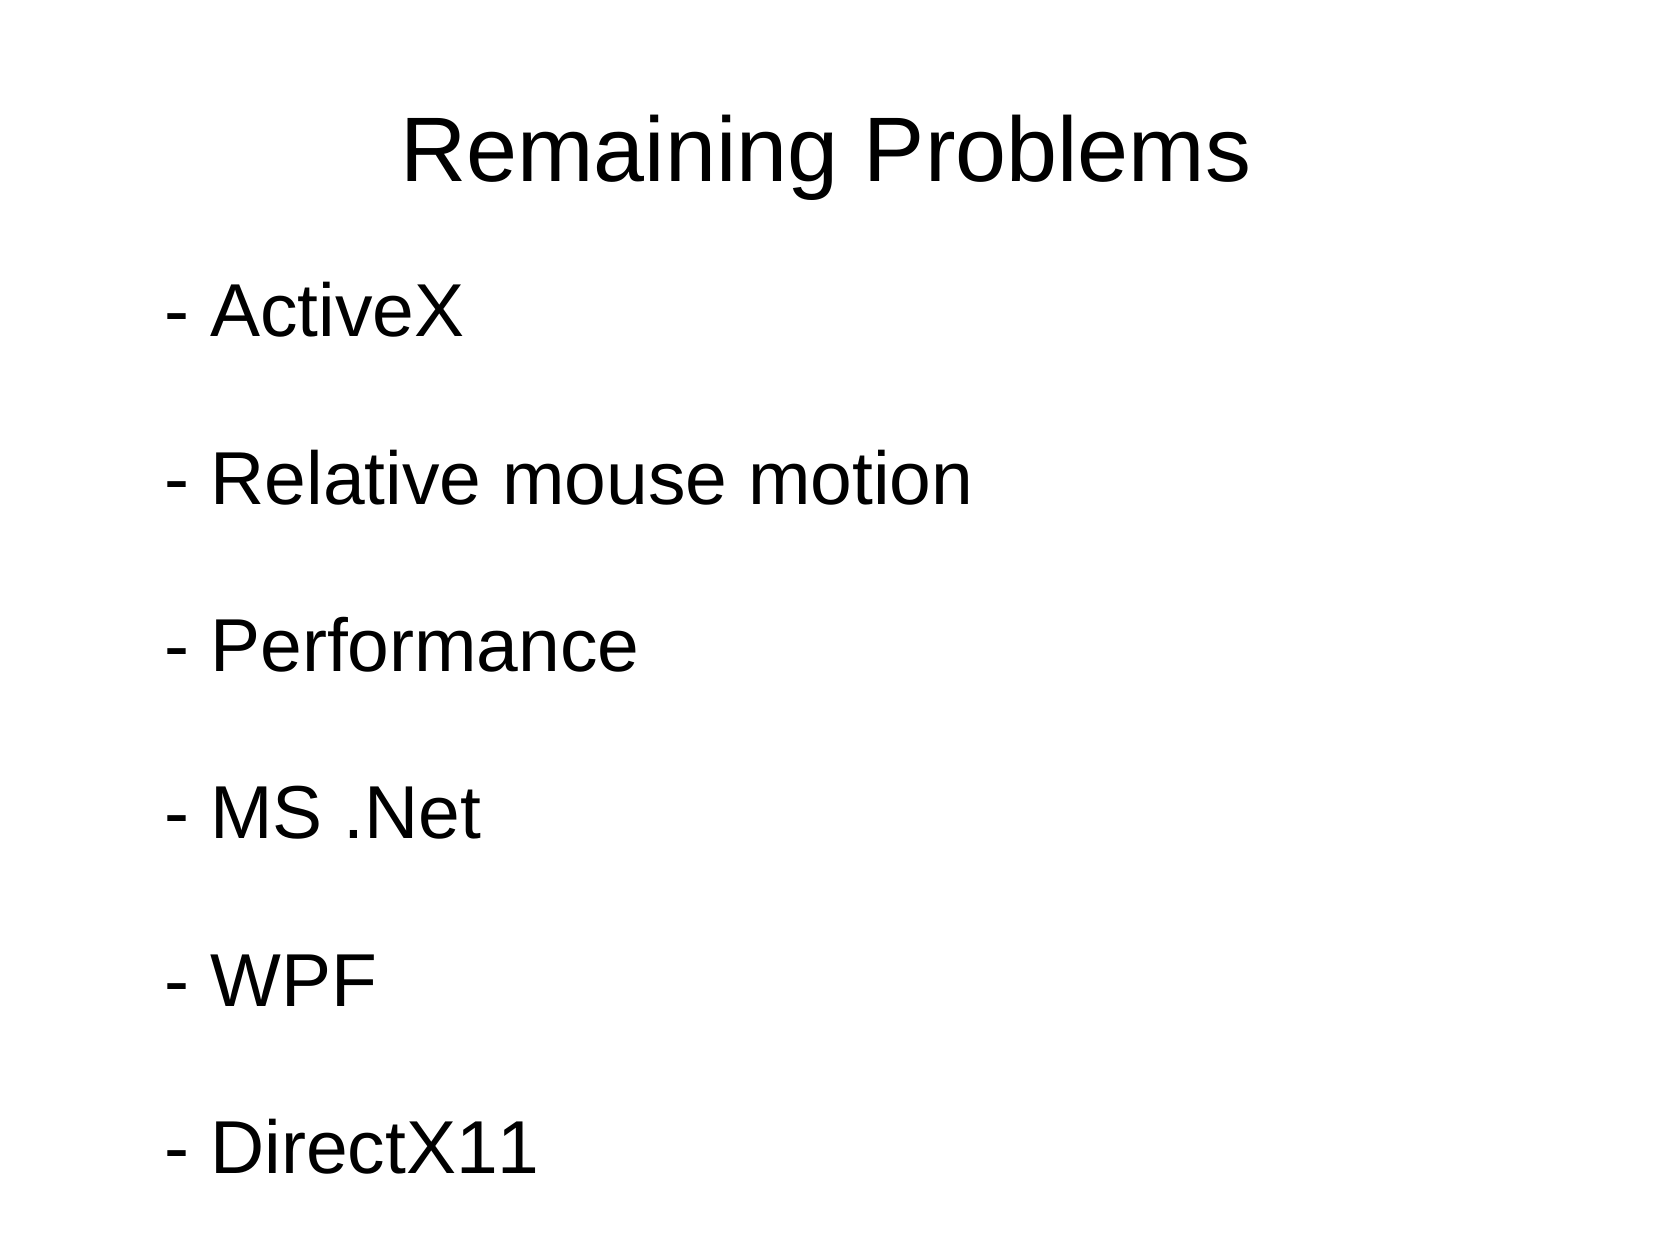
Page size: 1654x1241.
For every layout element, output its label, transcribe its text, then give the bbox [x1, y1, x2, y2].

text_box - ActiveX - Relative mouse motion - Performance - MS .Net - WPF - DirectX11 [150, 262, 1388, 1240]
title Remaining Problems [82, 56, 1571, 249]
